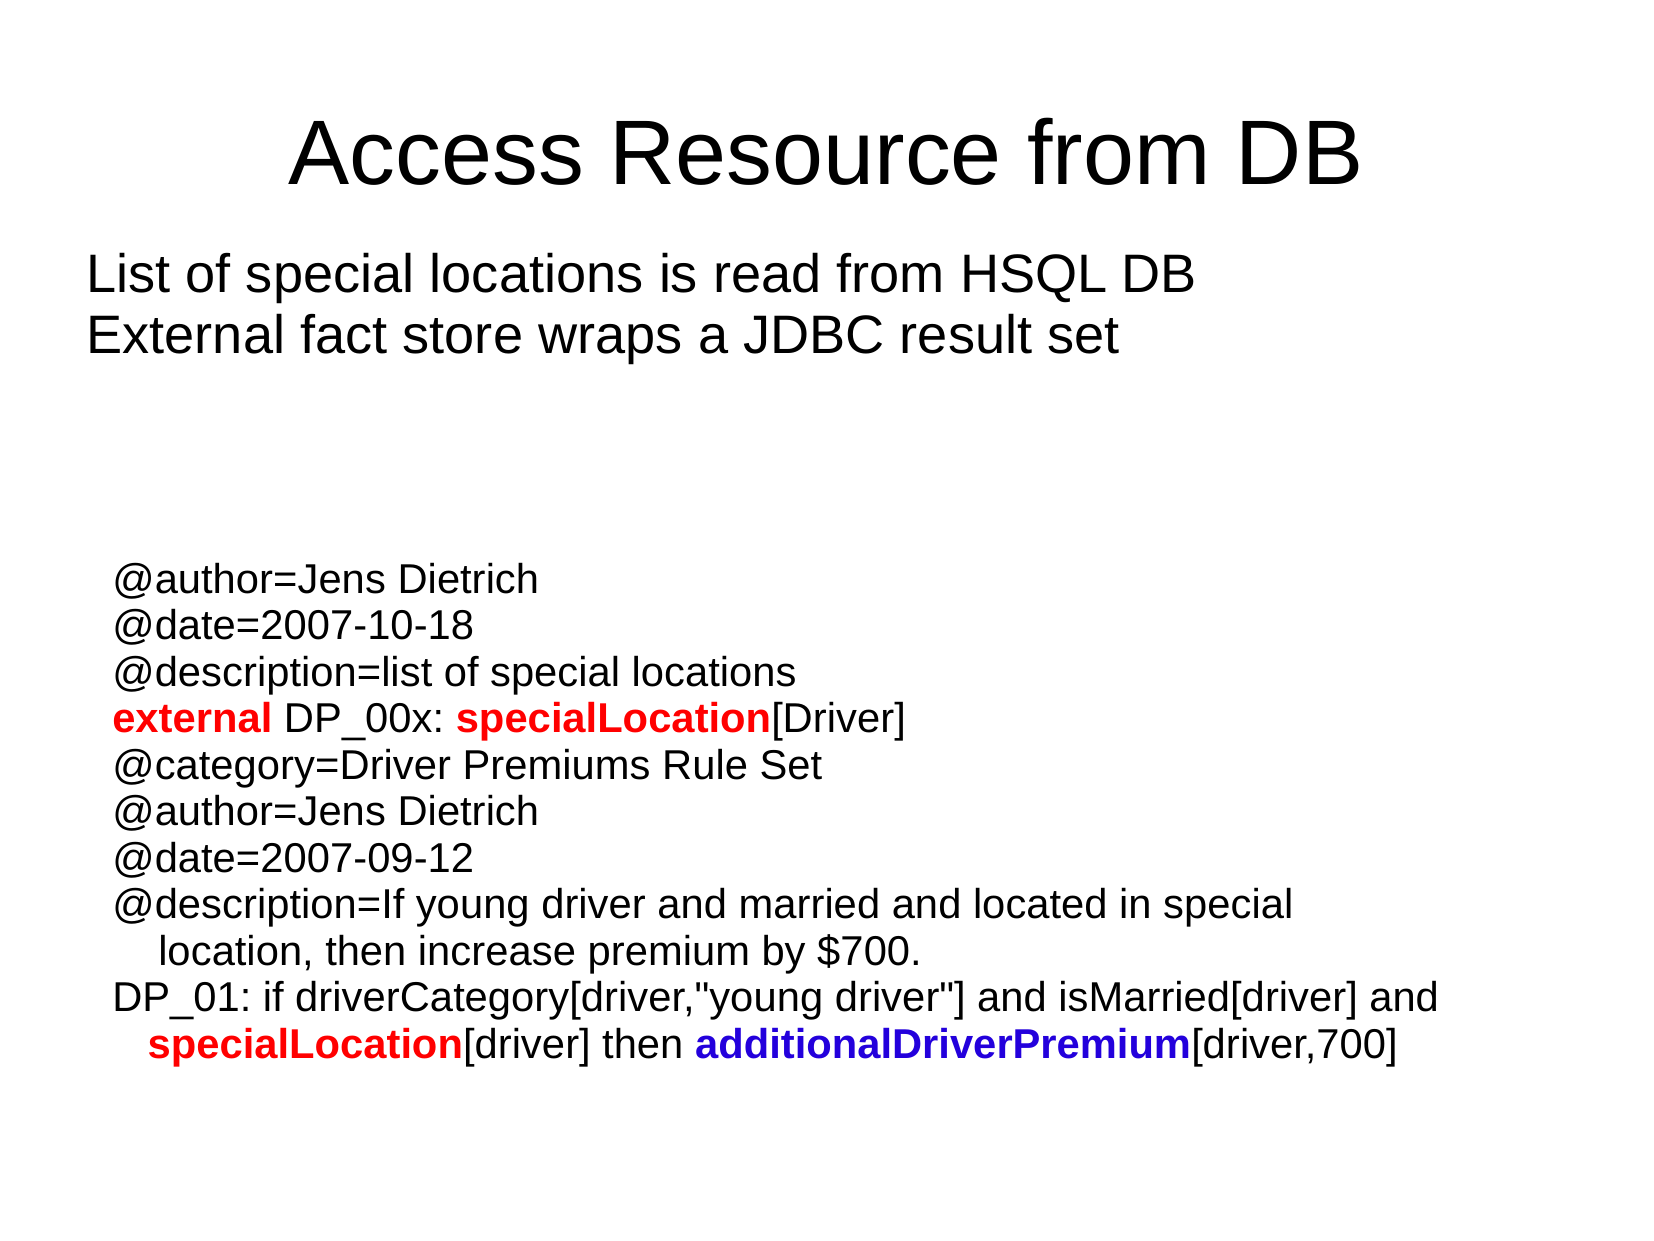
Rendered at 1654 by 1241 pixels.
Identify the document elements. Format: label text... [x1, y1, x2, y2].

text_box List of special locations is read from HSQL DB External fact store wraps a JDBC result set [71, 236, 1270, 413]
title Access Resource from DB [82, 56, 1571, 250]
subtitle @author=Jens Dietrich @date=2007-10-18 @description=list of special locations external DP_00x: specialLocation[Driver] @category=Driver Premiums Rule Set @author=Jens Dietrich @date=2007-09-12 @description=If young driver and married and located in special location, then increase premium by $700. DP_01: if driverCategory[driver,"young driver"] and isMarried[driver] and specialLocation[driver] then additionalDriverPremium[driver,700] [76, 409, 1565, 1214]
